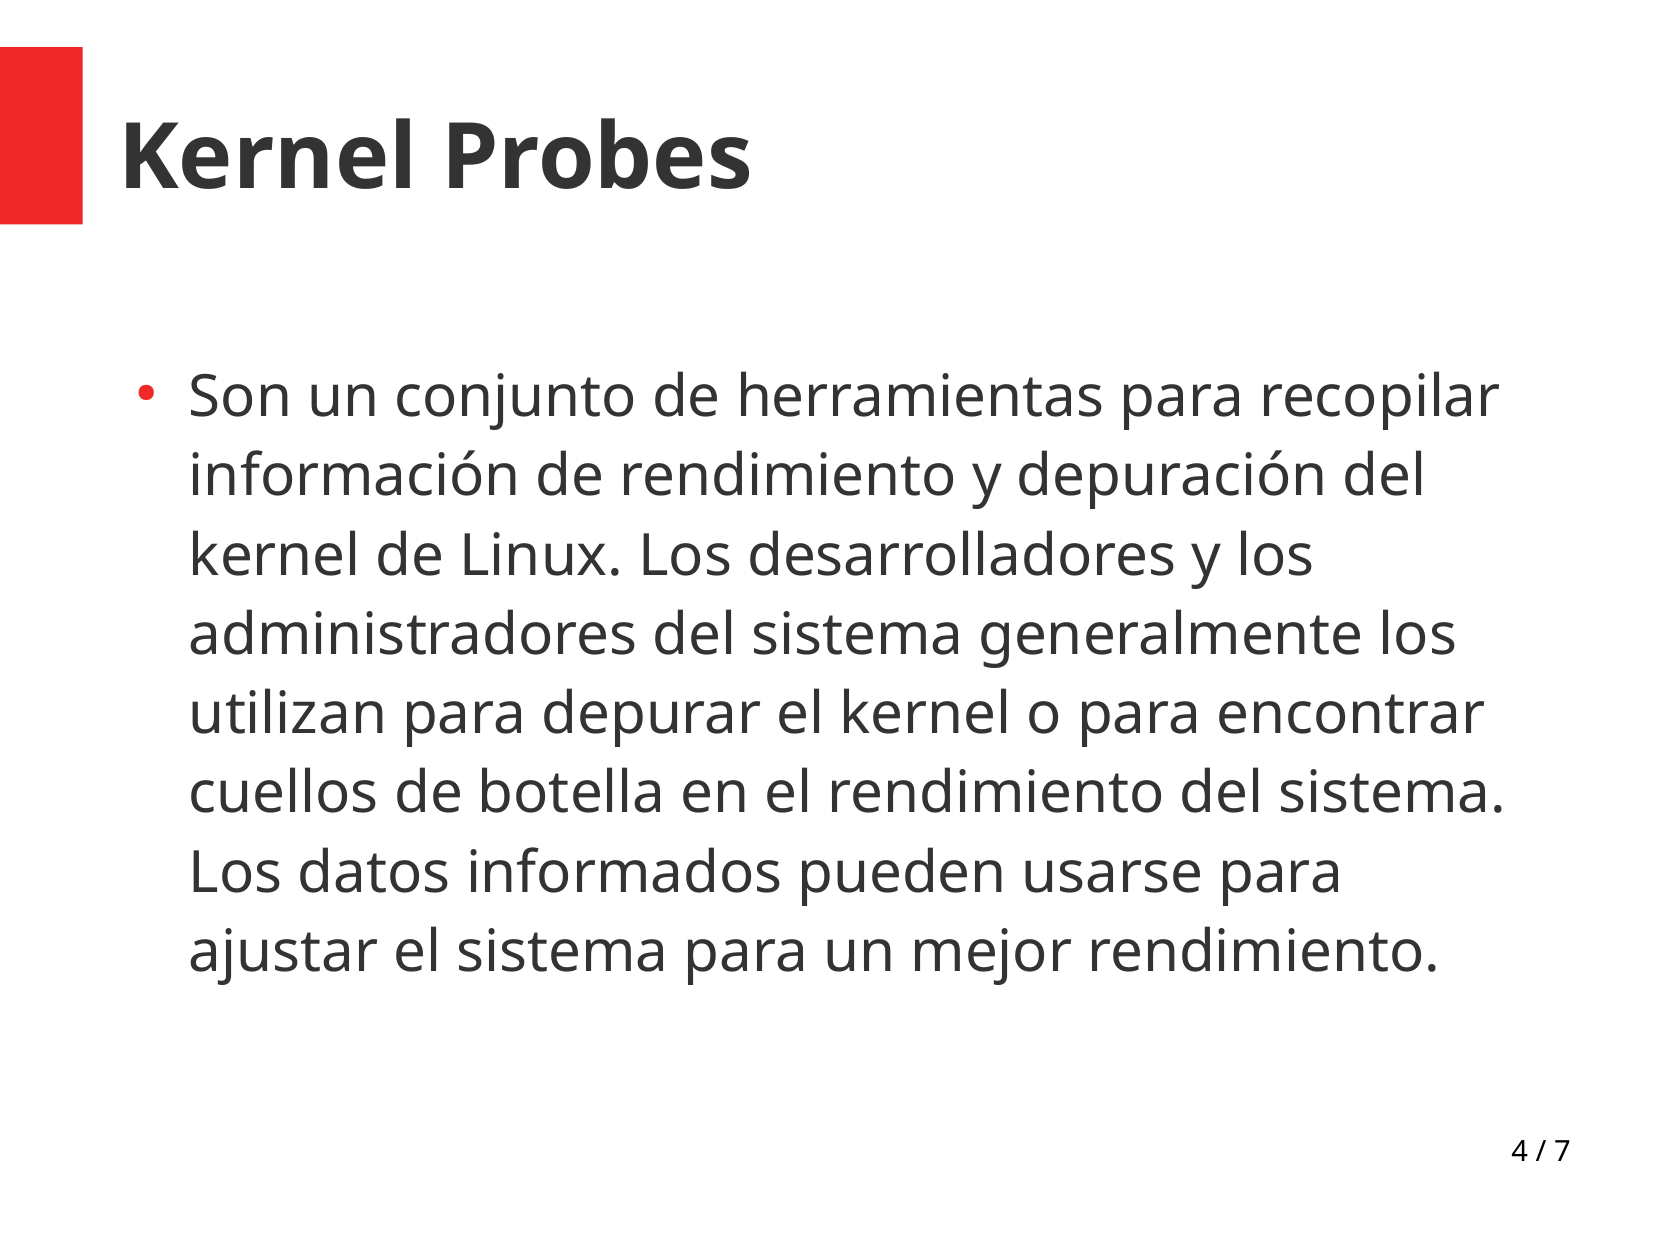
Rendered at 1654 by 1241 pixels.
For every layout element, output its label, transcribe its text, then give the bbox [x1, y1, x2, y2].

title Kernel Probes [118, 49, 1571, 257]
list Son un conjunto de herramientas para recopilar información de rendimiento y depuración del kernel de Linux. Los desarrolladores y los administradores del sistema generalmente los utilizan para depurar el kernel o para encontrar cuellos de botella en el rendimiento del sistema. Los datos informados pueden usarse para ajustar el sistema para un mejor rendimiento. [118, 354, 1536, 1074]
